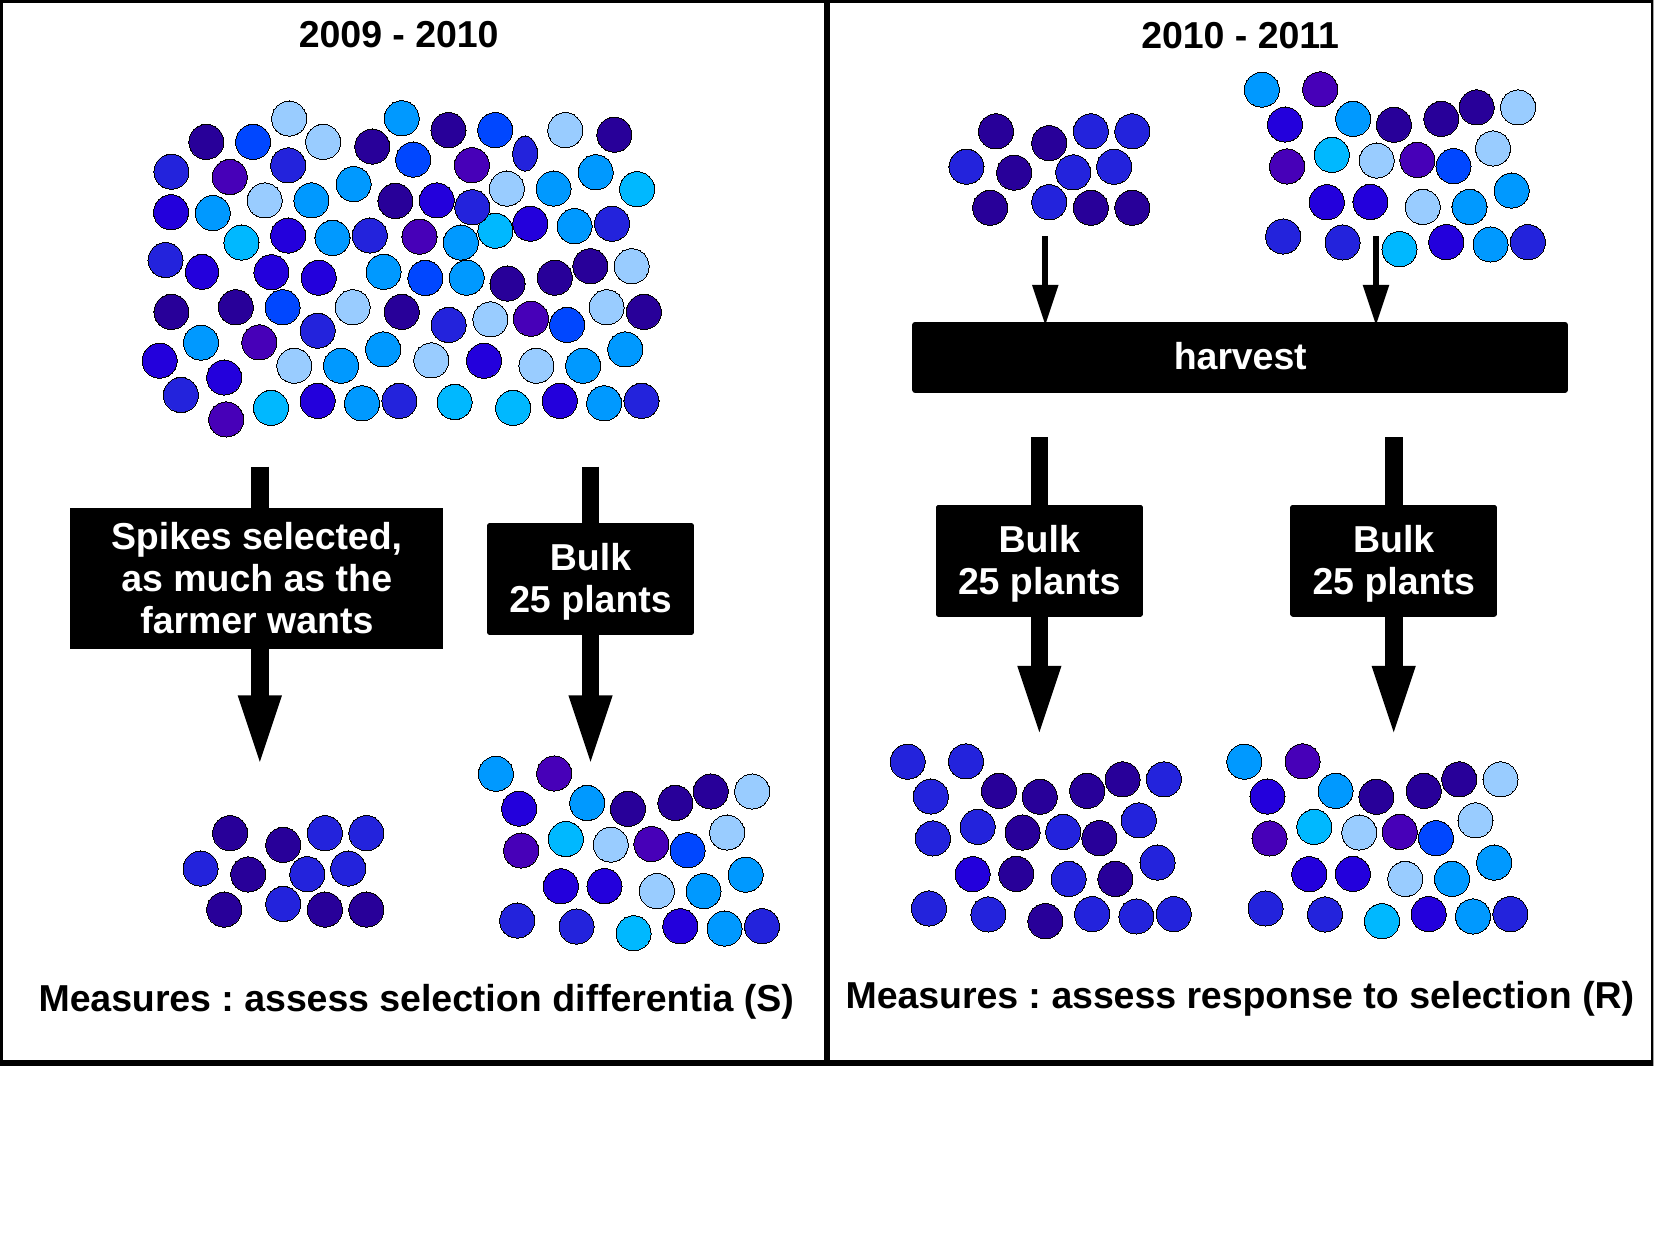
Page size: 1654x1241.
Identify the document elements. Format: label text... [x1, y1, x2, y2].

text_box [1457, 802, 1494, 838]
text_box [478, 756, 514, 792]
text_box [1139, 844, 1176, 881]
text_box [1399, 142, 1472, 184]
text_box [335, 289, 371, 325]
text_box [1269, 148, 1305, 185]
text_box Bulk 25 plants [1293, 507, 1495, 614]
text_box Spikes selected, as much as the farmer wants [70, 508, 443, 649]
text_box [972, 190, 1008, 226]
text_box [948, 743, 984, 779]
text_box [594, 206, 630, 242]
text_box [1335, 101, 1371, 137]
text_box [593, 827, 629, 863]
text_box [1031, 125, 1067, 161]
text_box [1451, 189, 1488, 225]
text_box [1118, 898, 1154, 935]
text_box [293, 182, 329, 218]
text_box [1073, 113, 1109, 149]
text_box [1434, 861, 1470, 897]
text_box [276, 348, 312, 384]
text_box [366, 254, 402, 290]
text_box [614, 248, 650, 284]
text_box [430, 112, 467, 148]
text_box [734, 773, 770, 810]
text_box [188, 124, 224, 160]
text_box [1473, 226, 1509, 263]
text_box [1027, 903, 1063, 939]
text_box [208, 401, 244, 438]
text_box [437, 384, 473, 420]
text_box [330, 850, 366, 887]
text_box [253, 390, 289, 426]
text_box [1510, 224, 1546, 260]
text_box [686, 873, 722, 909]
text_box [265, 886, 301, 922]
text_box 2010 - 2011 [830, 7, 1651, 64]
text_box [218, 289, 254, 325]
text_box [1045, 814, 1117, 856]
text_box [466, 343, 502, 379]
text_box [513, 301, 585, 343]
text_box [241, 324, 277, 360]
text_box [1285, 743, 1321, 779]
text_box [948, 149, 985, 185]
text_box [619, 171, 655, 207]
text_box [195, 195, 231, 231]
text_box [996, 155, 1032, 191]
text_box [744, 908, 780, 944]
text_box [431, 307, 467, 343]
text_box [728, 857, 764, 893]
text_box [1492, 896, 1528, 932]
text_box [626, 294, 662, 330]
text_box [253, 254, 301, 325]
text_box [610, 791, 646, 827]
text_box [305, 124, 341, 160]
text_box [142, 343, 178, 379]
text_box [314, 220, 351, 256]
text_box 2009 - 2010 [3, 5, 798, 65]
text_box [212, 815, 248, 851]
text_box [348, 891, 384, 928]
text_box [1494, 172, 1530, 209]
text_box [419, 182, 548, 296]
text_box [913, 778, 949, 815]
text_box [206, 359, 242, 396]
text_box [1341, 814, 1377, 851]
text_box [454, 147, 490, 183]
text_box [890, 744, 926, 780]
text_box [300, 383, 336, 419]
text_box [1475, 130, 1511, 167]
text_box [1005, 814, 1041, 851]
text_box [978, 113, 1014, 149]
text_box [1500, 89, 1536, 125]
text_box [323, 348, 359, 384]
text_box [981, 773, 1017, 809]
text_box [512, 135, 538, 172]
text_box [1364, 903, 1400, 939]
text_box [1097, 861, 1133, 897]
text_box [401, 219, 438, 255]
text_box [1318, 773, 1354, 809]
text_box [1251, 820, 1288, 857]
text_box [1226, 744, 1262, 780]
text_box [271, 100, 307, 137]
text_box [1325, 224, 1361, 261]
text_box [185, 254, 219, 290]
text_box [1387, 861, 1423, 897]
text_box [1265, 218, 1301, 255]
text_box [354, 128, 390, 165]
text_box [1296, 809, 1332, 845]
text_box [1382, 814, 1454, 856]
text_box [586, 868, 623, 904]
text_box [503, 832, 539, 869]
text_box [301, 260, 337, 296]
text_box [639, 873, 675, 909]
text_box [1423, 89, 1495, 137]
text_box [911, 890, 947, 927]
text_box [578, 154, 614, 190]
text_box [1411, 896, 1447, 932]
text_box [596, 117, 632, 153]
text_box [707, 910, 743, 947]
text_box Measures : assess response to selection (R) [830, 967, 1651, 1024]
text_box [1291, 856, 1327, 892]
text_box [472, 301, 508, 337]
text_box [270, 147, 306, 183]
text_box [915, 820, 951, 857]
text_box [1302, 71, 1338, 107]
text_box [223, 224, 260, 261]
text_box [352, 217, 388, 254]
text_box [499, 902, 535, 939]
text_box [662, 908, 698, 944]
text_box [1309, 184, 1345, 220]
text_box [1249, 778, 1286, 815]
text_box [607, 331, 643, 367]
text_box [501, 791, 537, 827]
text_box [153, 294, 189, 330]
text_box [1156, 896, 1192, 932]
text_box [1376, 107, 1412, 143]
text_box [365, 331, 401, 367]
text_box [589, 289, 625, 325]
text_box [477, 112, 513, 148]
text_box [1455, 898, 1491, 935]
text_box [955, 856, 991, 892]
text_box [670, 832, 706, 868]
text_box [1307, 896, 1343, 933]
text_box [543, 868, 579, 904]
text_box [307, 891, 343, 928]
text_box [616, 915, 652, 951]
text_box [235, 124, 271, 160]
text_box [300, 313, 336, 349]
text_box [163, 377, 199, 413]
text_box [536, 170, 572, 207]
text_box [709, 814, 745, 851]
text_box Measures : assess selection differentia (S) [0, 970, 845, 1027]
text_box [1031, 184, 1067, 220]
text_box harvest [915, 324, 1565, 390]
text_box [537, 260, 573, 296]
text_box [1074, 896, 1110, 932]
text_box [489, 265, 526, 302]
text_box [384, 294, 420, 330]
text_box [970, 896, 1006, 933]
text_box [289, 856, 325, 892]
text_box [381, 383, 417, 419]
text_box [270, 217, 306, 254]
text_box [536, 755, 572, 792]
text_box [1244, 72, 1280, 108]
text_box [1051, 861, 1087, 897]
text_box Bulk 25 plants [490, 526, 691, 632]
text_box [1248, 890, 1284, 927]
text_box [247, 182, 283, 218]
text_box [1146, 761, 1182, 797]
text_box [565, 348, 601, 384]
text_box [153, 154, 189, 190]
text_box [1314, 137, 1350, 173]
text_box [1105, 761, 1141, 797]
text_box [559, 908, 595, 945]
text_box [1406, 773, 1442, 809]
text_box [557, 208, 593, 244]
text_box [548, 821, 584, 857]
text_box [1073, 190, 1109, 226]
text_box [1114, 113, 1150, 149]
text_box [1267, 106, 1303, 143]
text_box [1482, 761, 1519, 797]
text_box [230, 856, 266, 893]
text_box [1335, 856, 1371, 892]
text_box [495, 390, 531, 426]
text_box [542, 383, 578, 419]
text_box [395, 141, 431, 178]
text_box [1055, 154, 1091, 190]
text_box [586, 385, 622, 421]
text_box [265, 827, 301, 863]
text_box [336, 166, 372, 202]
text_box [623, 383, 660, 419]
text_box [489, 170, 525, 207]
text_box [344, 385, 380, 421]
text_box [657, 773, 729, 821]
text_box [348, 815, 384, 851]
text_box [572, 248, 608, 284]
text_box Bulk 25 plants [938, 507, 1140, 614]
text_box [377, 183, 413, 219]
text_box [518, 348, 554, 384]
text_box [1352, 184, 1388, 220]
text_box [547, 112, 583, 148]
text_box [1476, 844, 1512, 881]
text_box [384, 100, 420, 136]
text_box [307, 815, 343, 851]
text_box [1381, 231, 1418, 267]
text_box [1428, 224, 1464, 260]
text_box [1358, 779, 1394, 815]
text_box [1359, 142, 1395, 179]
text_box [153, 194, 189, 230]
text_box [183, 850, 219, 887]
text_box [212, 159, 248, 195]
text_box [998, 856, 1034, 892]
text_box [407, 260, 443, 296]
text_box [1114, 190, 1150, 226]
text_box [206, 891, 242, 928]
text_box [960, 809, 996, 845]
text_box [569, 785, 605, 821]
text_box [1405, 189, 1441, 225]
text_box [1441, 761, 1477, 797]
text_box [183, 325, 219, 361]
text_box [147, 242, 184, 278]
text_box [1121, 802, 1157, 838]
text_box [1069, 773, 1105, 809]
text_box [1022, 779, 1058, 815]
text_box [1096, 149, 1132, 185]
text_box [413, 342, 449, 378]
text_box [633, 826, 669, 862]
